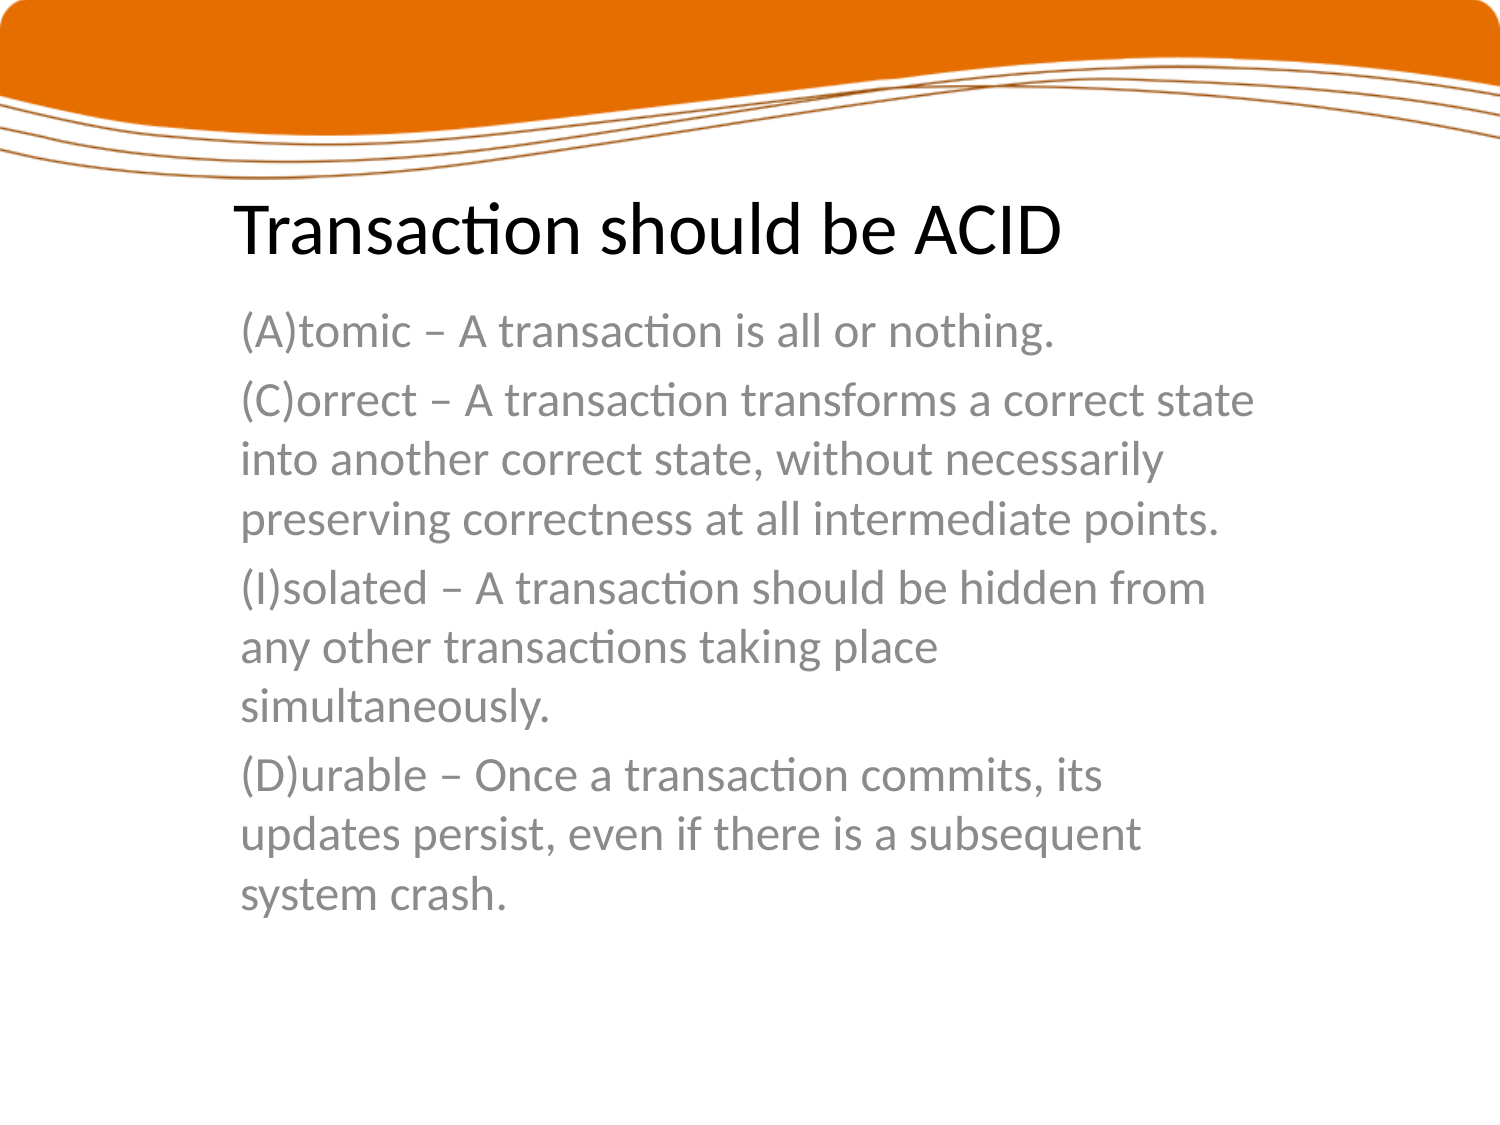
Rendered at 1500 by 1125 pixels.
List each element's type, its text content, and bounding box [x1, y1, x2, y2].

text_box Transaction should be ACID [218, 172, 1282, 278]
picture [0, 0, 1500, 180]
subtitle (A)tomic – A transaction is all or nothing. (C)orrect – A transaction transforms a correct state into another correct state, without necessarily preserving correctness at all intermediate points. (I)solated – A transaction should be hidden from any other transactions taking place simultaneously. (D)urable – Once a transaction commits, its updates persist, even if there is a subsequent system crash. [225, 290, 1275, 988]
